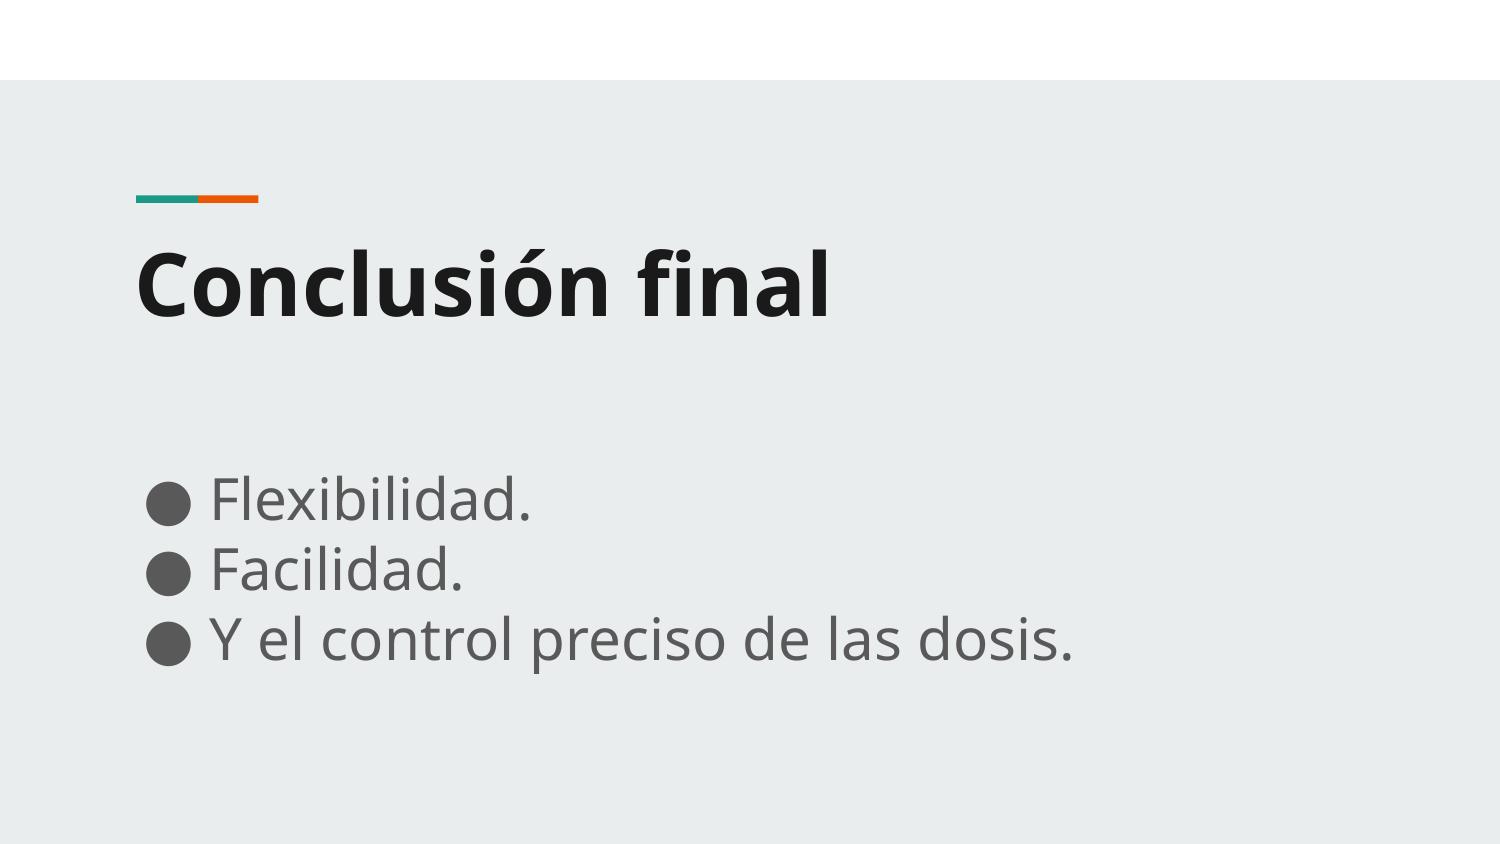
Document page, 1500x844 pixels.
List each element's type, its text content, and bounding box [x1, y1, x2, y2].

subtitle Flexibilidad. Facilidad. Y el control preciso de las dosis. [119, 383, 1381, 751]
title Conclusión final [119, 213, 1381, 383]
